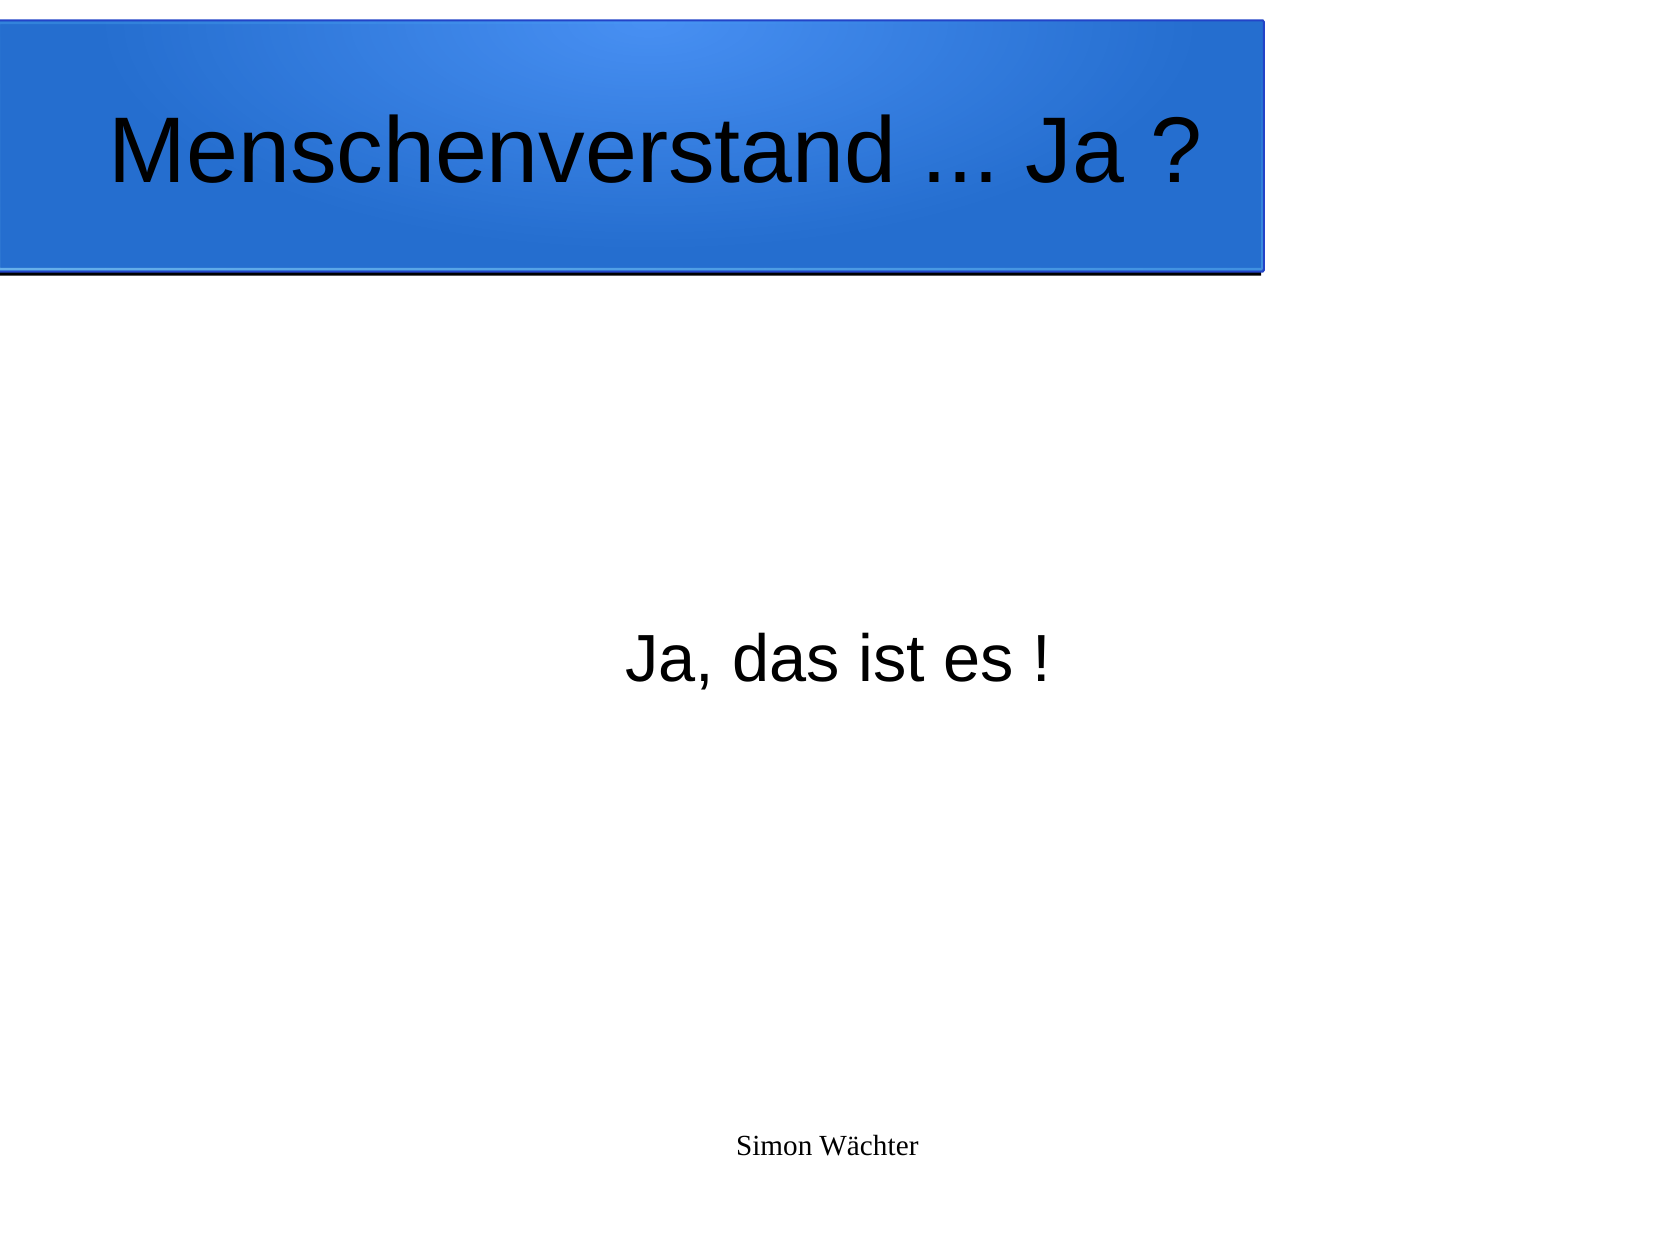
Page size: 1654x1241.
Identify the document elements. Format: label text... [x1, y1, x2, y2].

title Menschenverstand ... Ja ? [82, 47, 1235, 252]
subtitle Ja, das ist es ! [82, 299, 1571, 1019]
